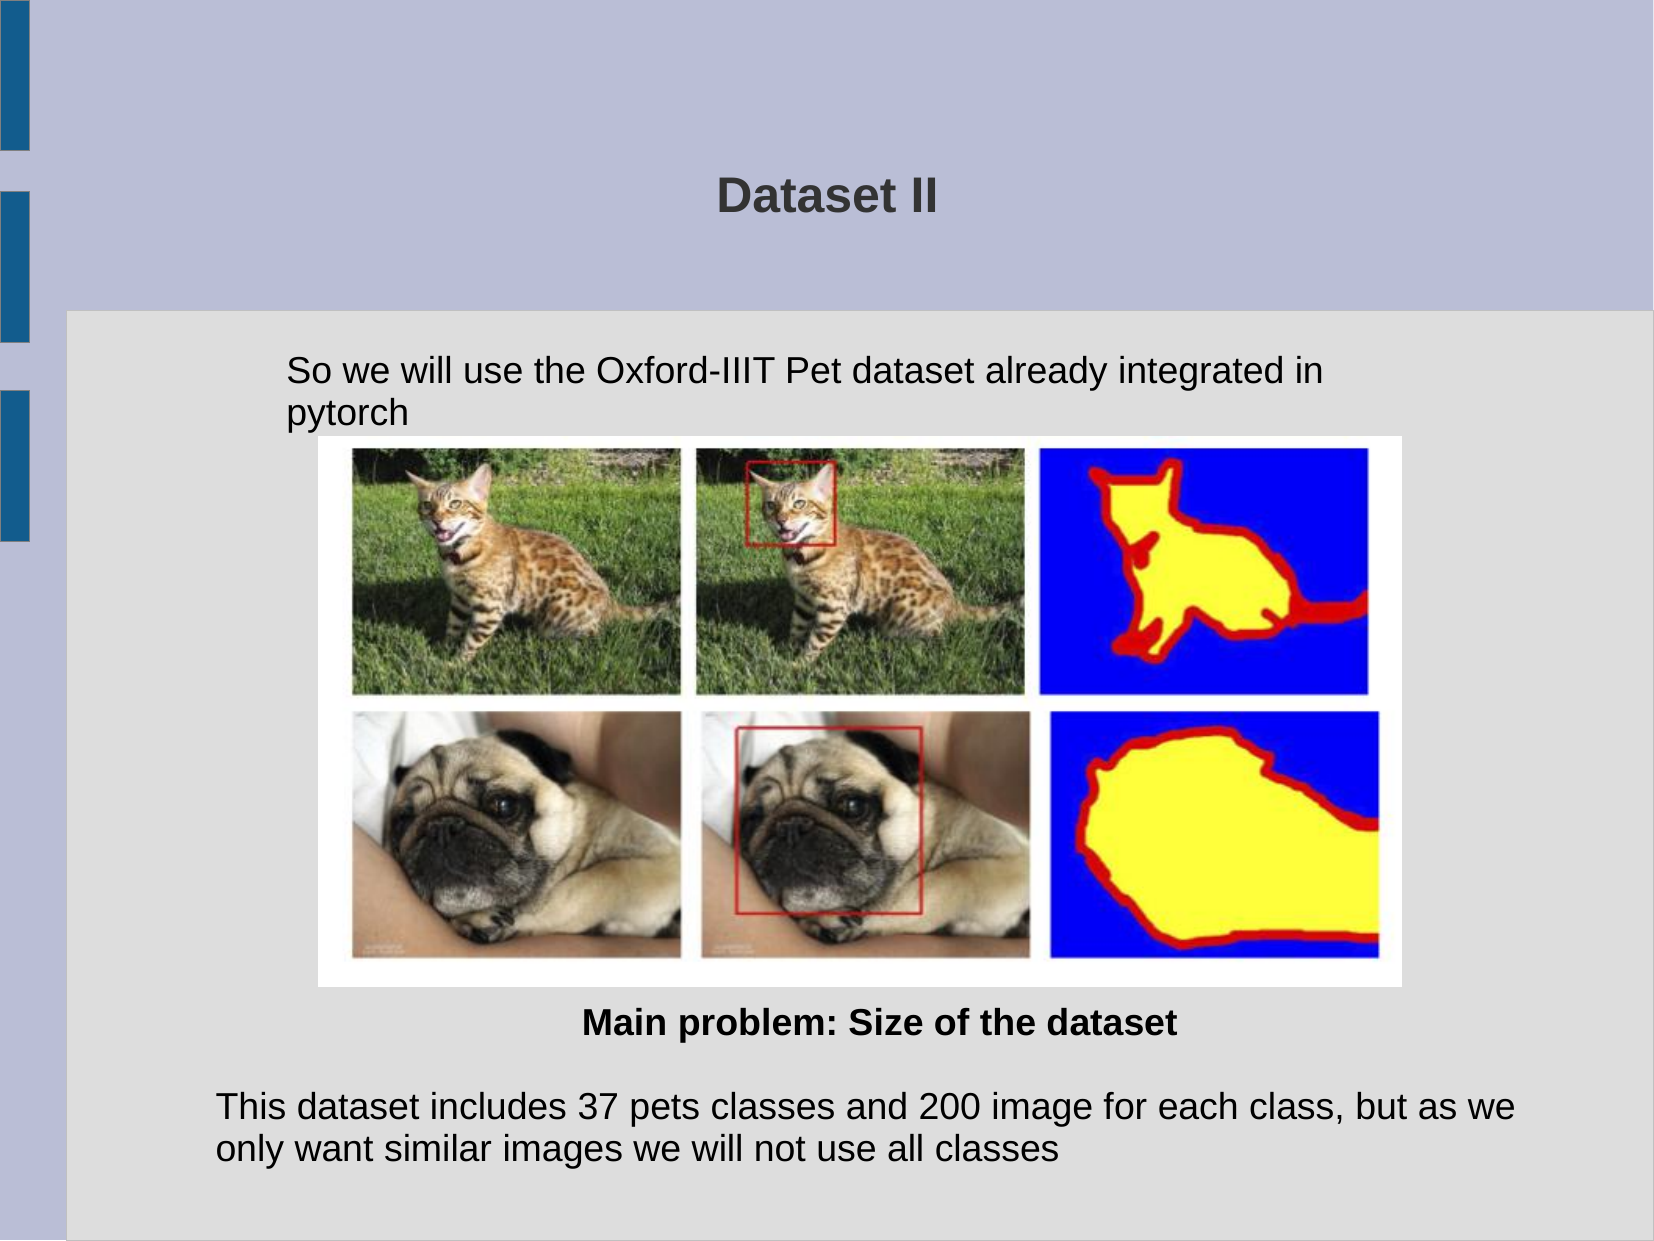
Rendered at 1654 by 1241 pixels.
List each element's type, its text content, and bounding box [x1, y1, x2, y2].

title Dataset II [121, 91, 1534, 299]
text_box So we will use the Oxford-IIIT Pet dataset already integrated in pytorch [271, 342, 1453, 442]
picture [318, 436, 1402, 987]
text_box Main problem: Size of the dataset This dataset includes 37 pets classes and 200 image for each class, but as we only want similar images we will not use all classes [200, 994, 1560, 1180]
